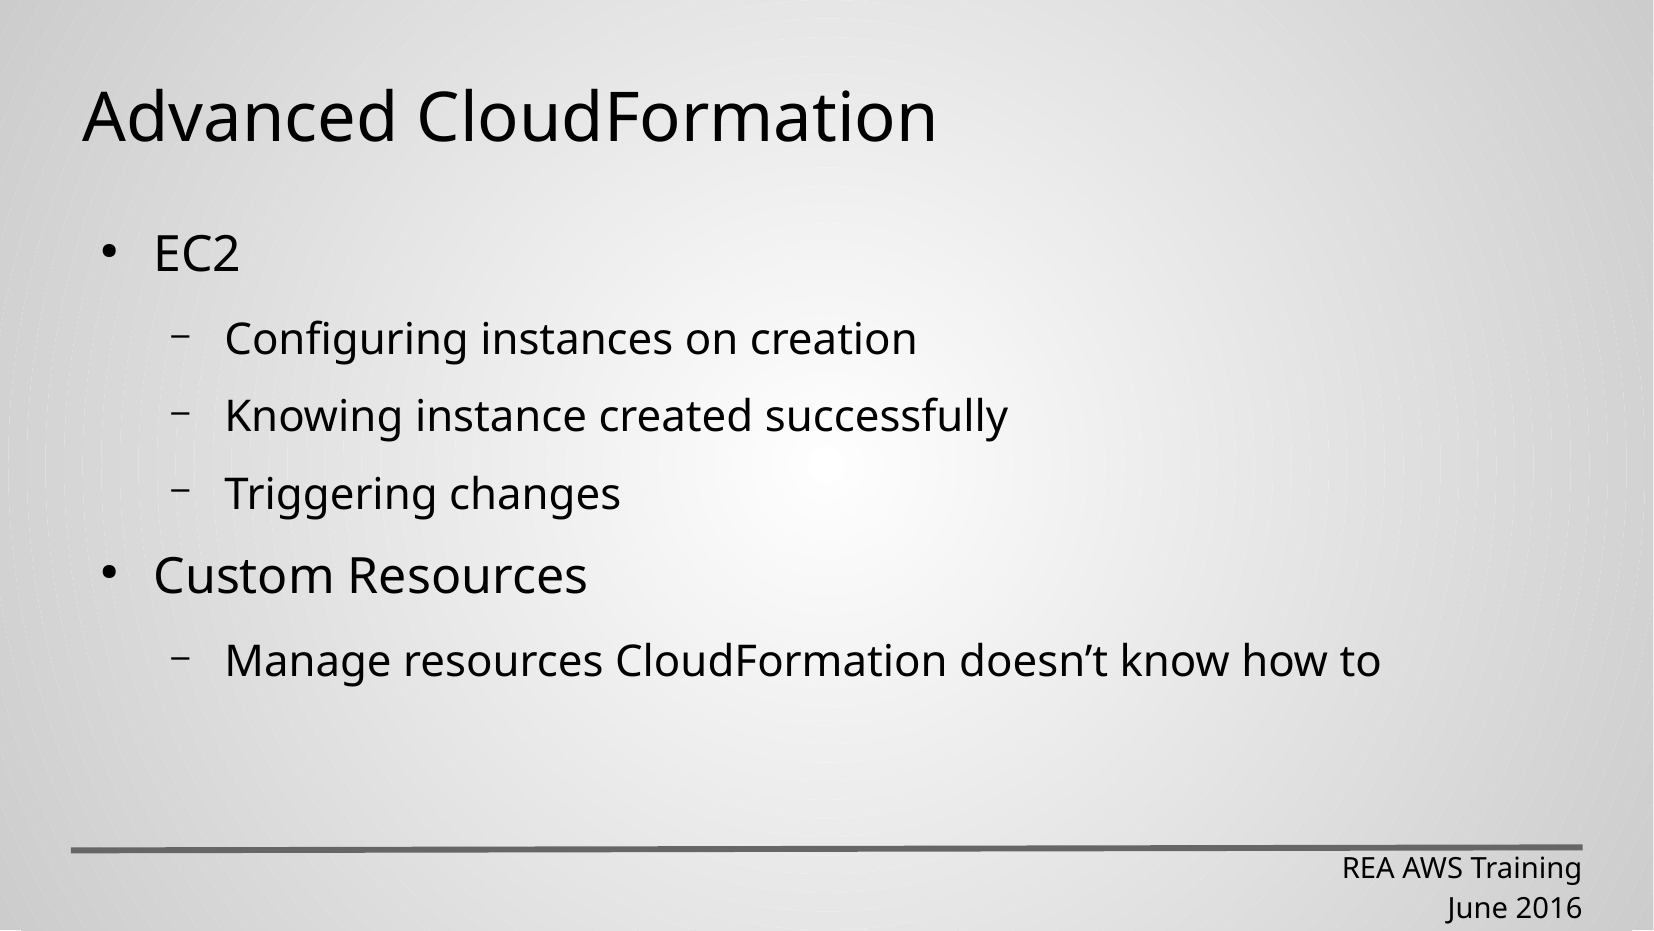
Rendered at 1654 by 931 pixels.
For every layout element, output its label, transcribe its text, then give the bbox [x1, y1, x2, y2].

list EC2 Configuring instances on creation Knowing instance created successfully Triggering changes Custom Resources Manage resources CloudFormation doesn’t know how to [82, 217, 1571, 827]
title Advanced CloudFormation [82, 37, 1571, 193]
